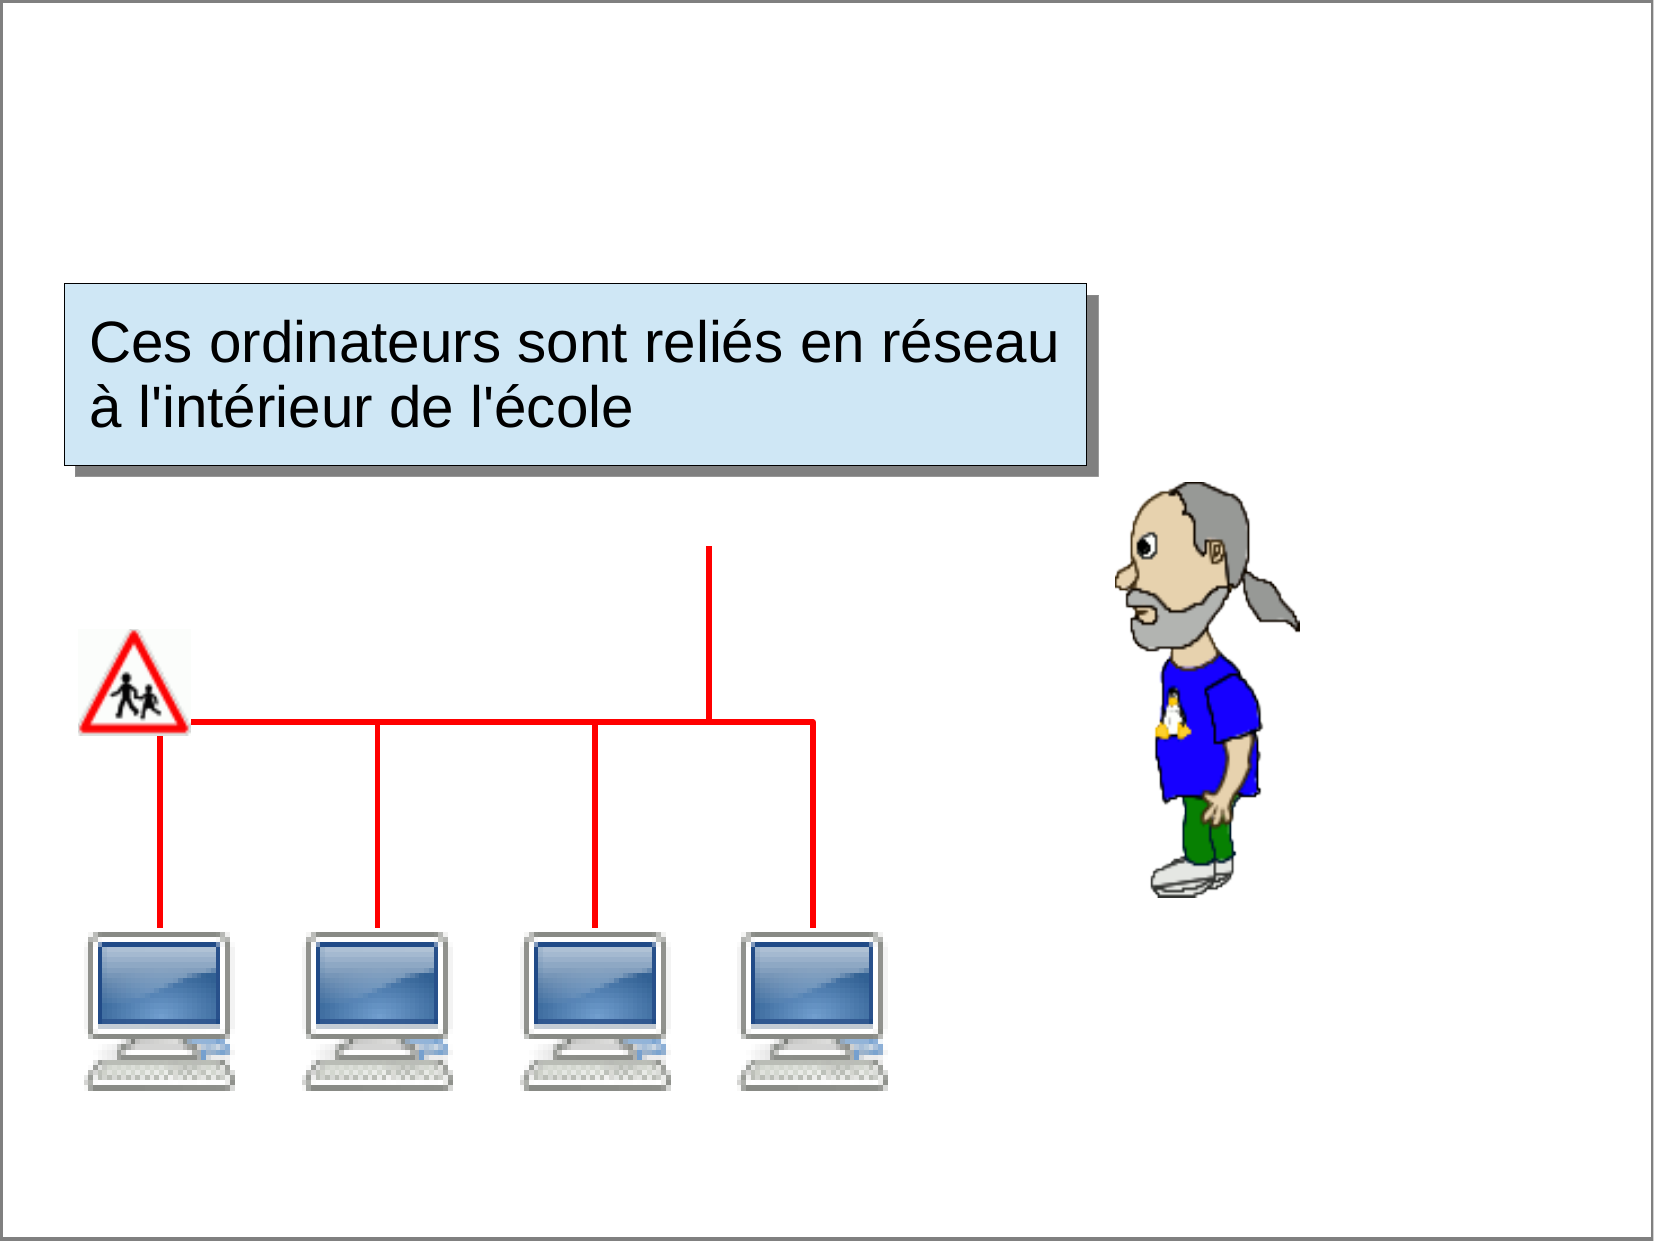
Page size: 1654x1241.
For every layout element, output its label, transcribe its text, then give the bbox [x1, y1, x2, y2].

picture [302, 927, 453, 1091]
picture [520, 927, 671, 1091]
picture [84, 927, 235, 1091]
picture [78, 629, 191, 737]
text_box Ces ordinateurs sont reliés en réseau à l'intérieur de l'école [64, 283, 1087, 466]
picture [1115, 482, 1300, 898]
picture [737, 927, 888, 1091]
